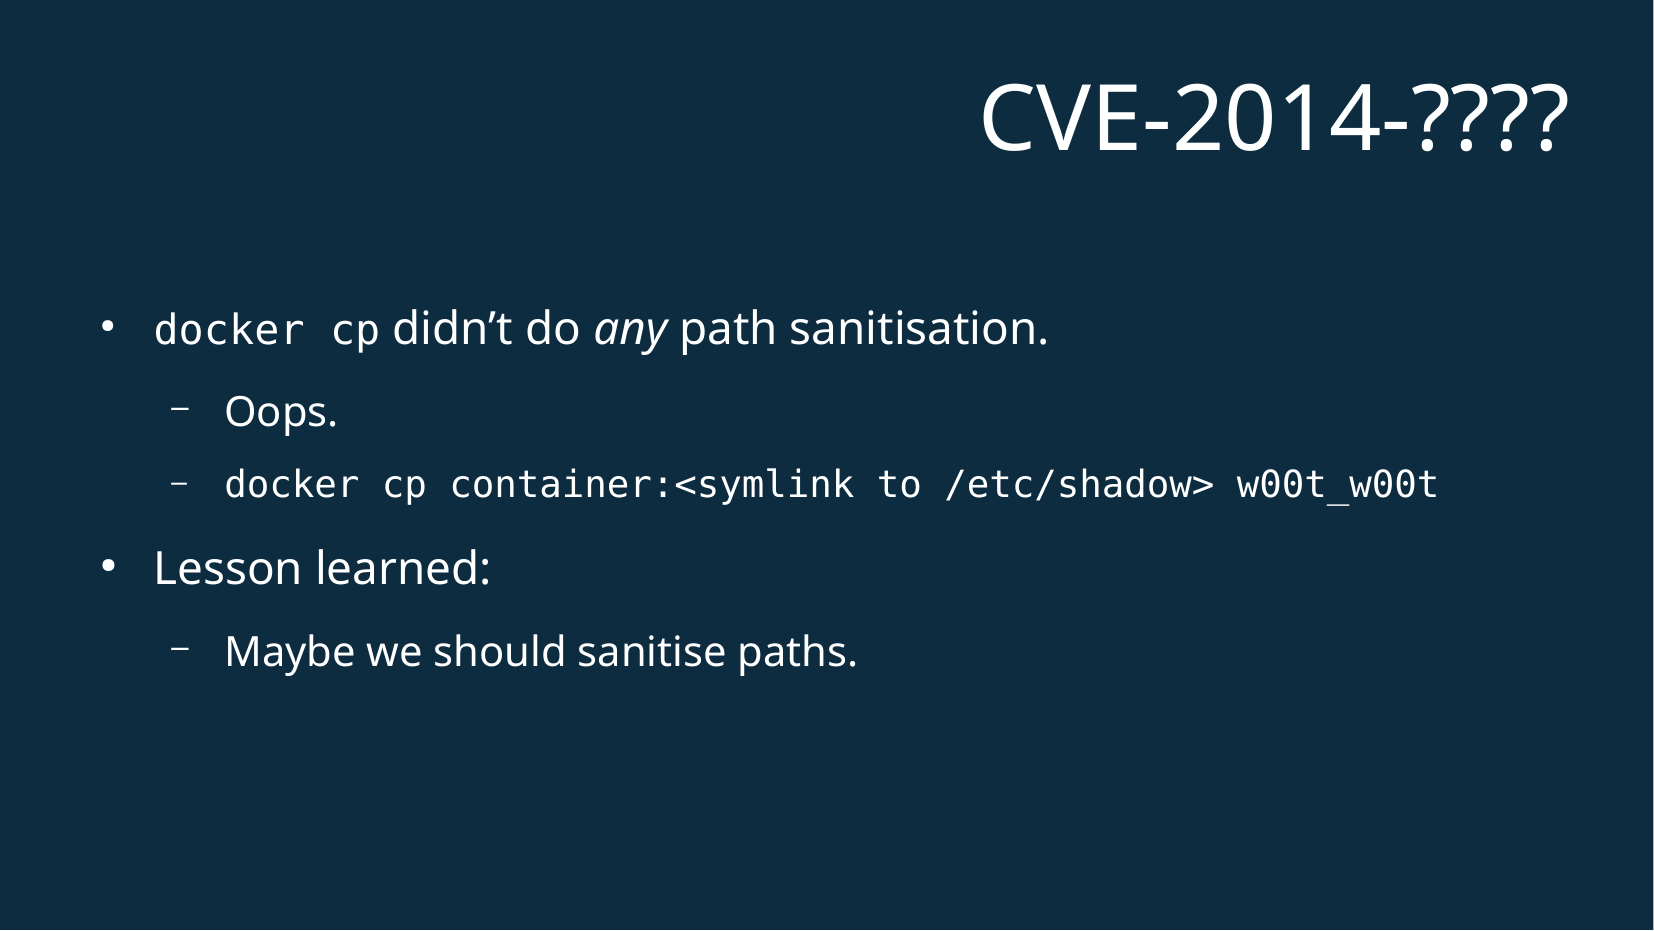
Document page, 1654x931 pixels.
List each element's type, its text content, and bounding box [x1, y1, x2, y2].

title CVE-2014-???? [82, 37, 1571, 193]
list docker cp didn’t do any path sanitisation. Oops. docker cp container:<symlink to /etc/shadow> w00t_w00t Lesson learned: Maybe we should sanitise paths. [82, 217, 1571, 758]
